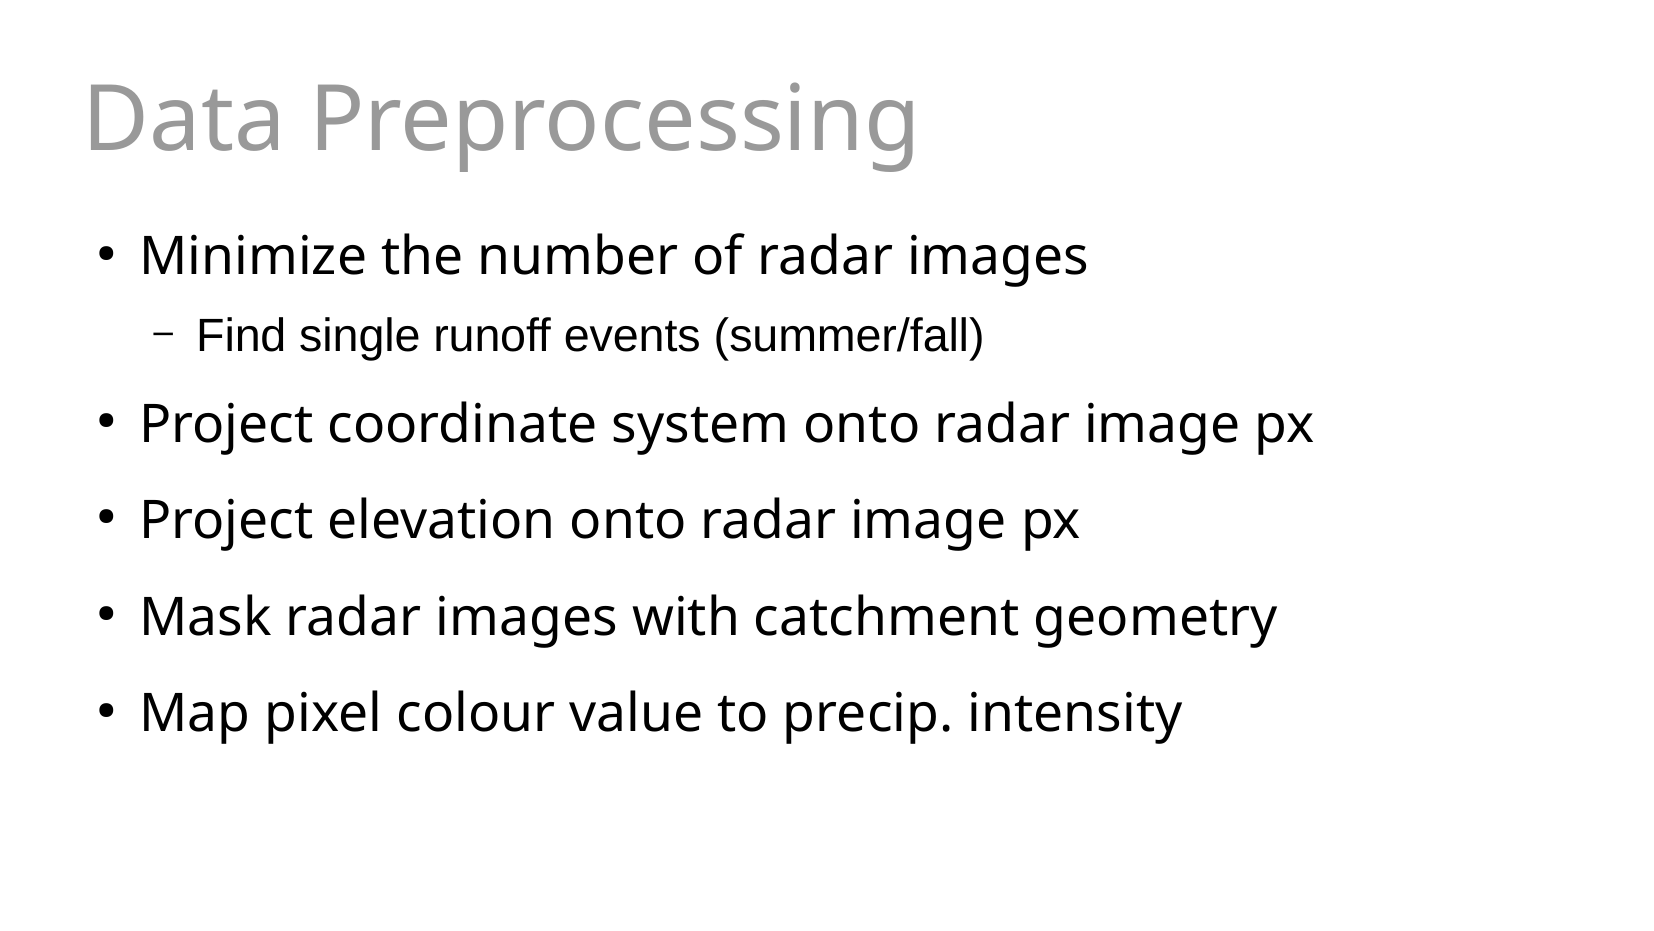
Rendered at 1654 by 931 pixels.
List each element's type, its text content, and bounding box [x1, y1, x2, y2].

title Data Preprocessing [82, 37, 1571, 193]
list Minimize the number of radar images Find single runoff events (summer/fall) Project coordinate system onto radar image px Project elevation onto radar image px Mask radar images with catchment geometry Map pixel colour value to precip. intensity [82, 217, 1571, 758]
